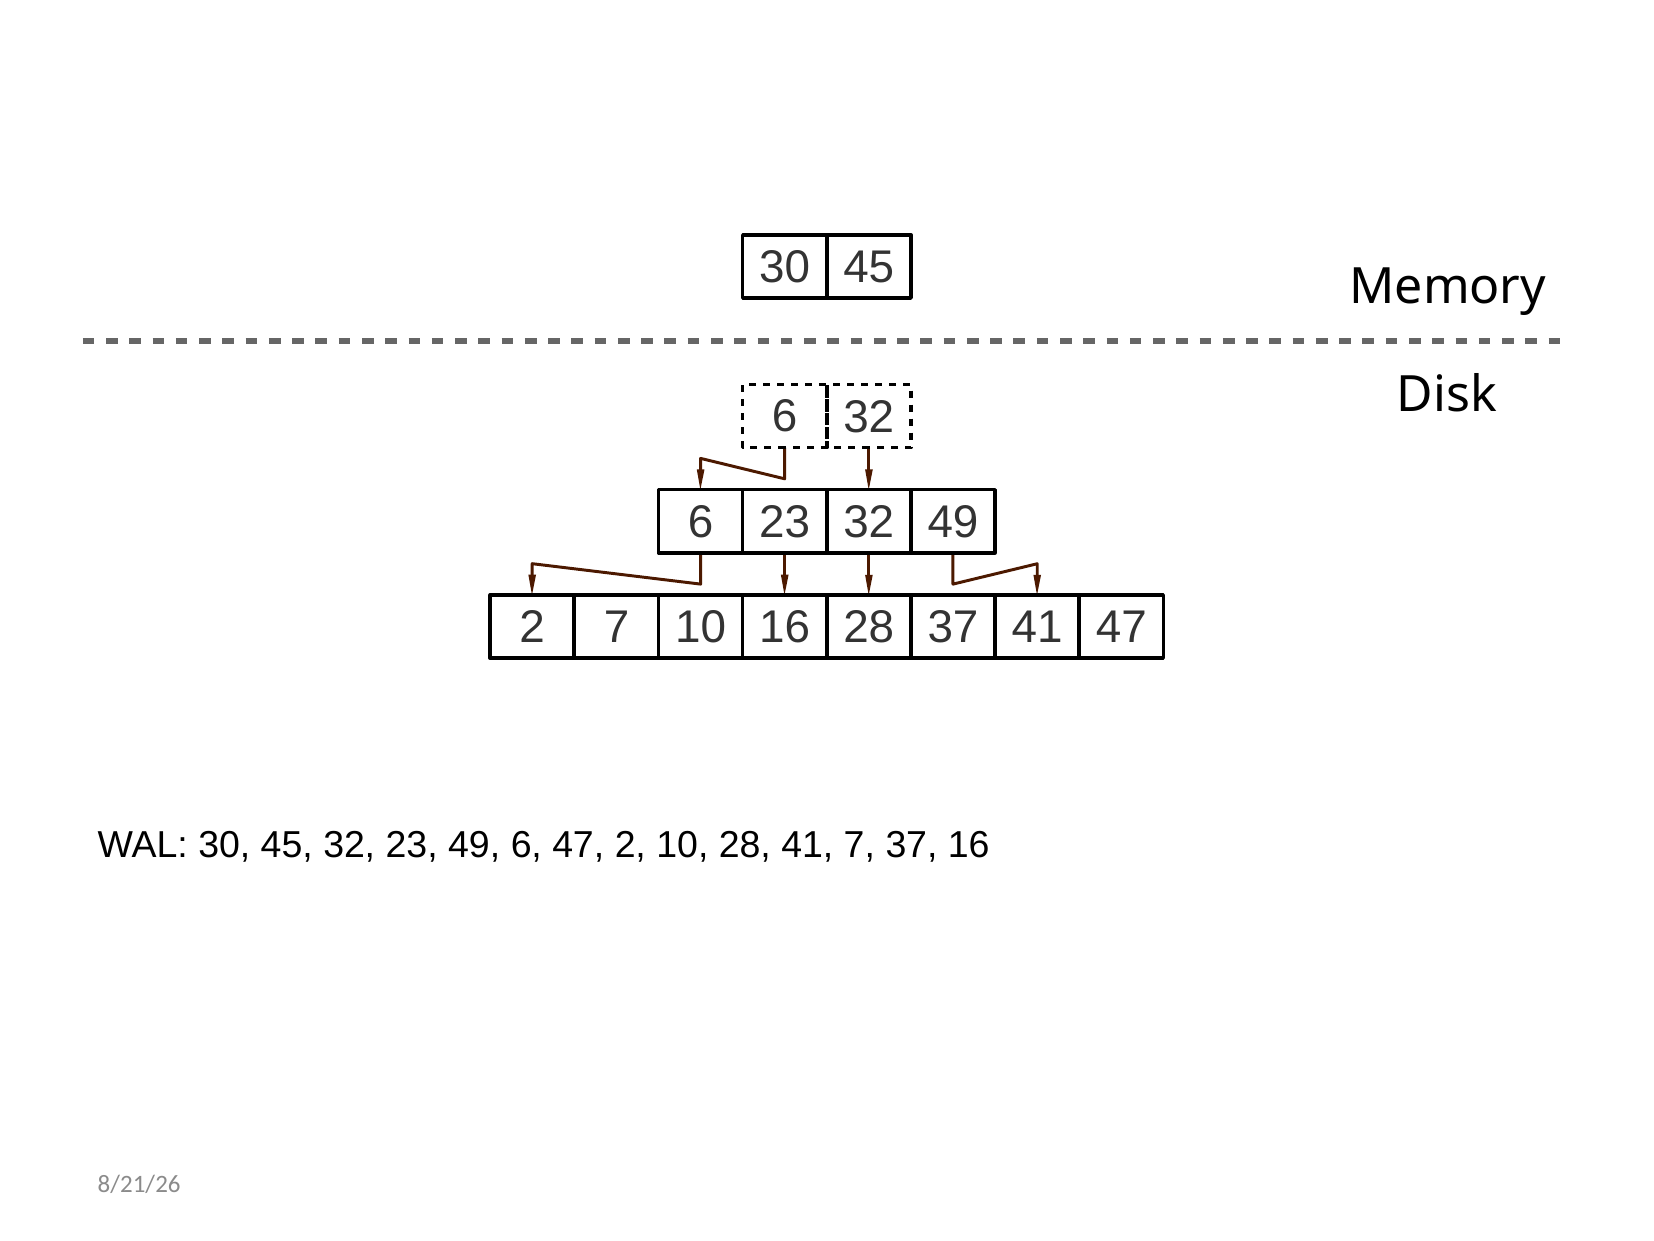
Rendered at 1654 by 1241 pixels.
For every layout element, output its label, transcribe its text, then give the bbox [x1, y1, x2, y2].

text_box 23 [742, 489, 826, 553]
text_box 2 [490, 594, 574, 659]
text_box 32 [826, 384, 911, 448]
text_box 30 [742, 234, 826, 298]
text_box 6 [742, 384, 826, 448]
text_box 16 [742, 594, 827, 659]
text_box 7 [574, 594, 658, 659]
text_box 37 [910, 594, 996, 659]
text_box 6 [658, 489, 742, 553]
text_box 10 [658, 594, 742, 659]
text_box WAL: 30, 45, 32, 23, 49, 6, 47, 2, 10, 28, 41, 7, 37, 16 [82, 815, 1501, 892]
text_box Disk [1381, 350, 1534, 452]
text_box 32 [826, 489, 910, 553]
text_box 49 [910, 489, 996, 553]
text_box 45 [826, 234, 911, 298]
text_box 28 [826, 595, 910, 659]
text_box 41 [995, 595, 1079, 659]
text_box 47 [1079, 595, 1164, 659]
text_box Memory [1334, 243, 1590, 345]
